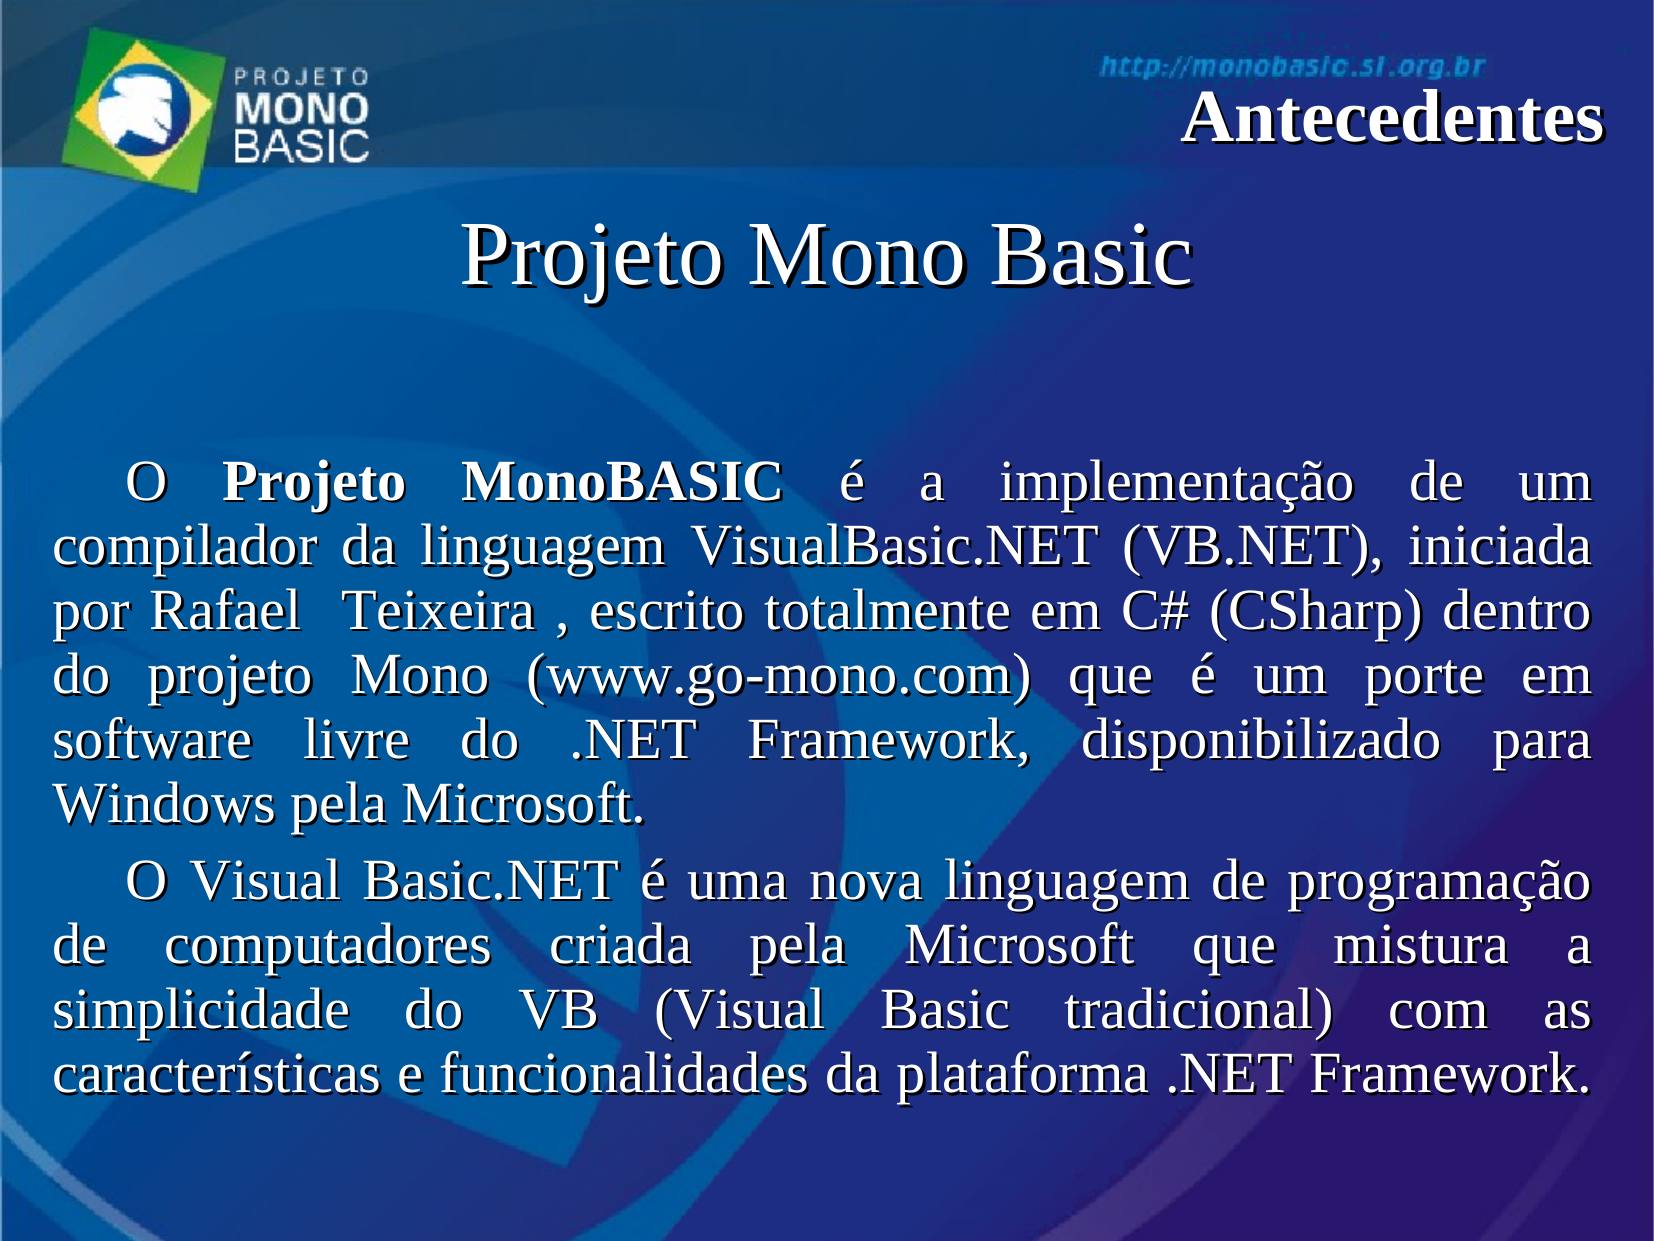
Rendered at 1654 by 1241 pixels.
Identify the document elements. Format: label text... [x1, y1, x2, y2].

title Projeto Mono Basic [121, 150, 1534, 292]
text_box O Projeto MonoBASIC é a implementação de um compilador da linguagem VisualBasic.NET (VB.NET), iniciada por Rafael Teixeira , escrito totalmente em C# (CSharp) dentro do projeto Mono (www.go-mono.com) que é um porte em software livre do .NET Framework, disponibilizado para Windows pela Microsoft. O Visual Basic.NET é uma nova linguagem de programação de computadores criada pela Microsoft que mistura a simplicidade do VB (Visual Basic tradicional) com as características e funcionalidades da plataforma .NET Framework. [52, 292, 1594, 1143]
picture [0, 0, 1654, 1241]
title Antecedentes [222, 42, 1606, 190]
